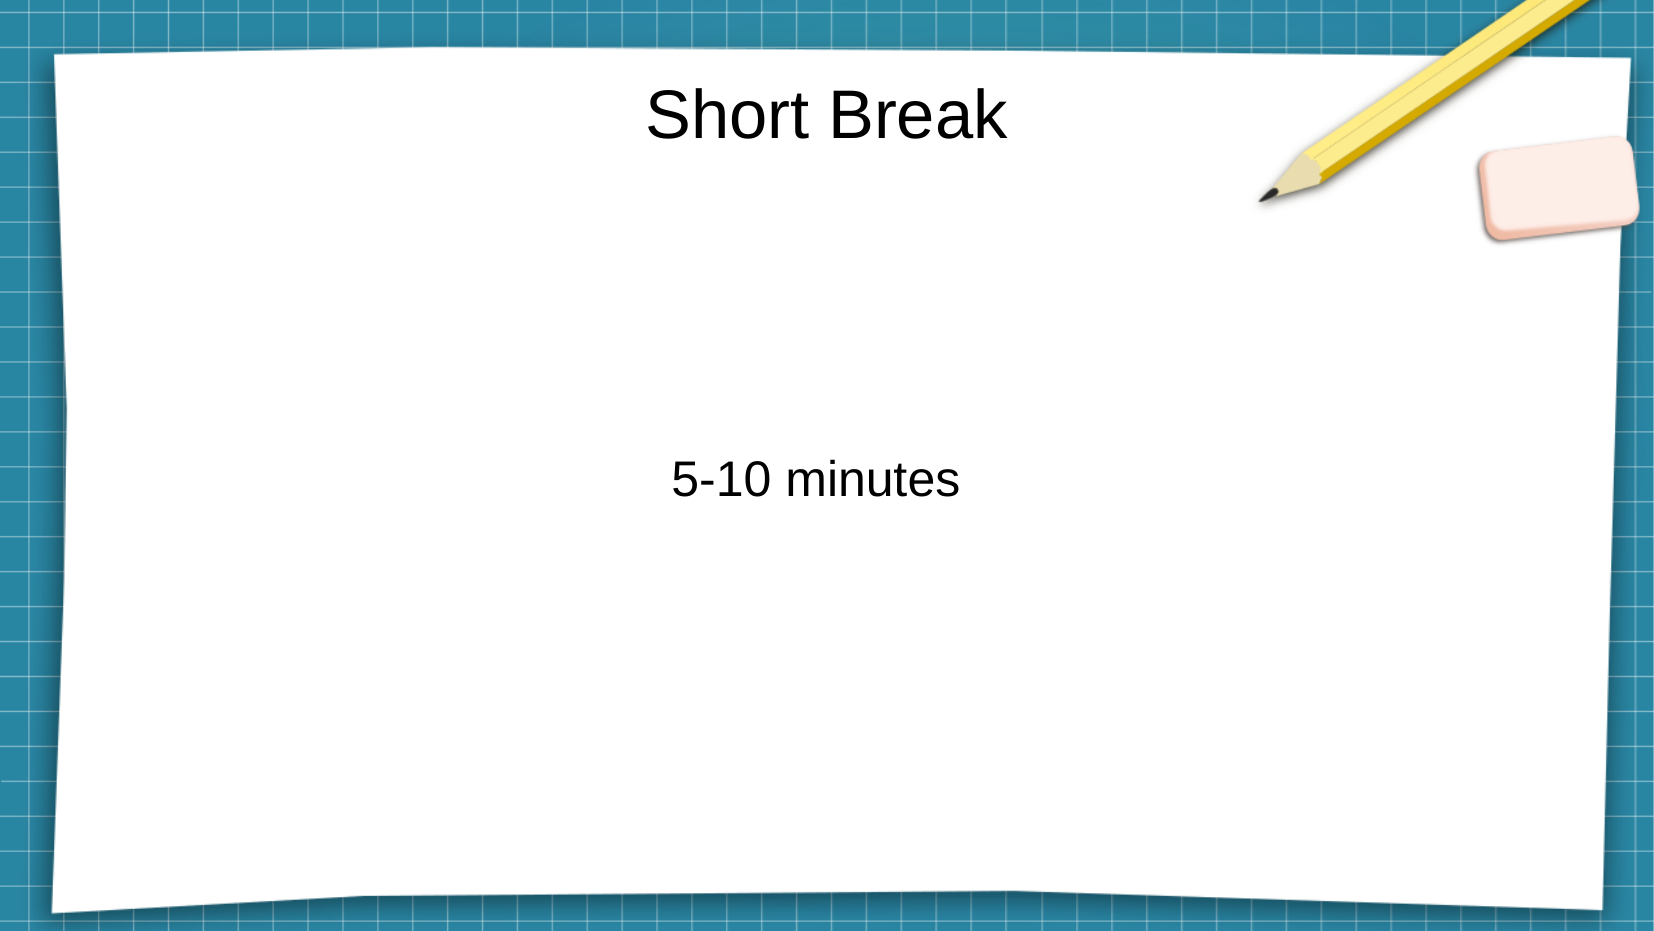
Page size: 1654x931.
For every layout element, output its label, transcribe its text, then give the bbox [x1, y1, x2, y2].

picture [0, 0, 1654, 931]
title Short Break [82, 37, 1571, 193]
list 5-10 minutes [82, 217, 1571, 758]
